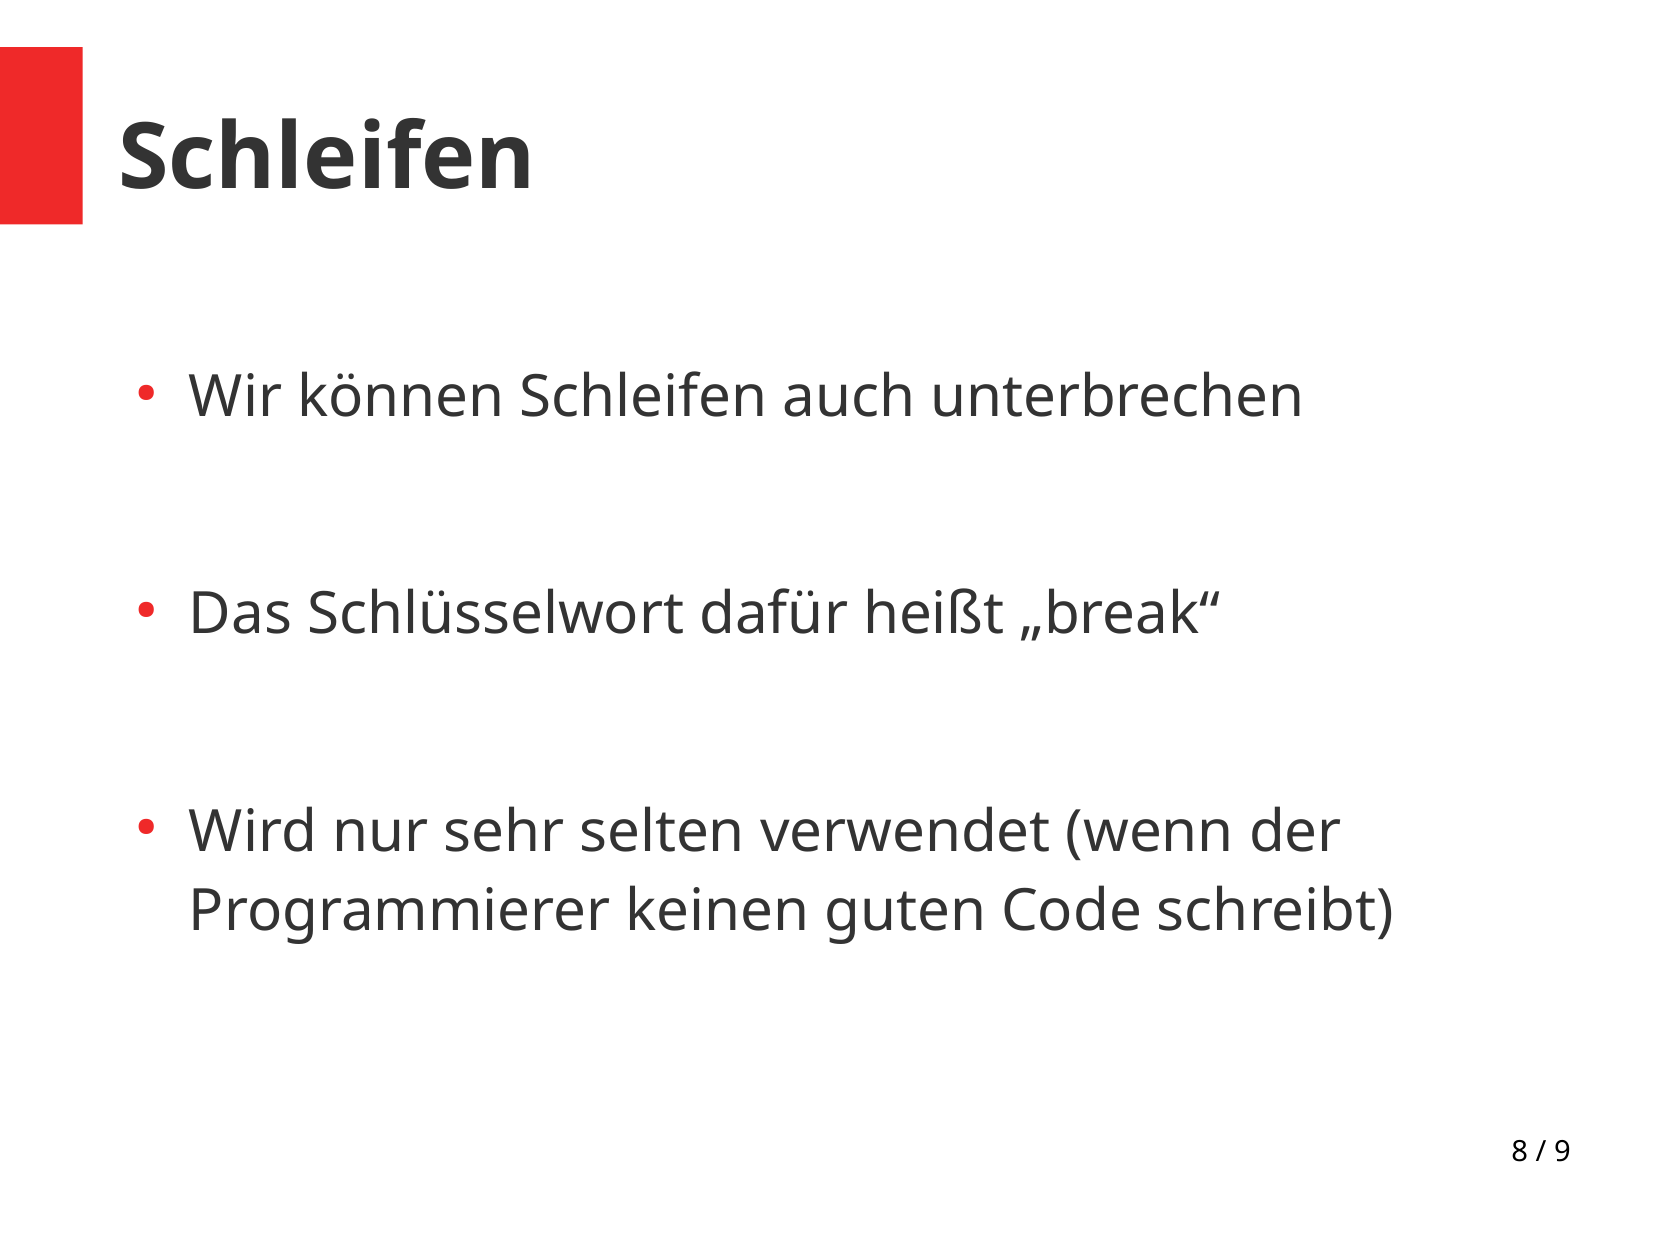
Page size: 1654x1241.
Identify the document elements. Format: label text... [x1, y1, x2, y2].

title Schleifen [118, 49, 1571, 257]
list Wir können Schleifen auch unterbrechen Das Schlüsselwort dafür heißt „break“ Wird nur sehr selten verwendet (wenn der Programmierer keinen guten Code schreibt) [118, 354, 1536, 1074]
